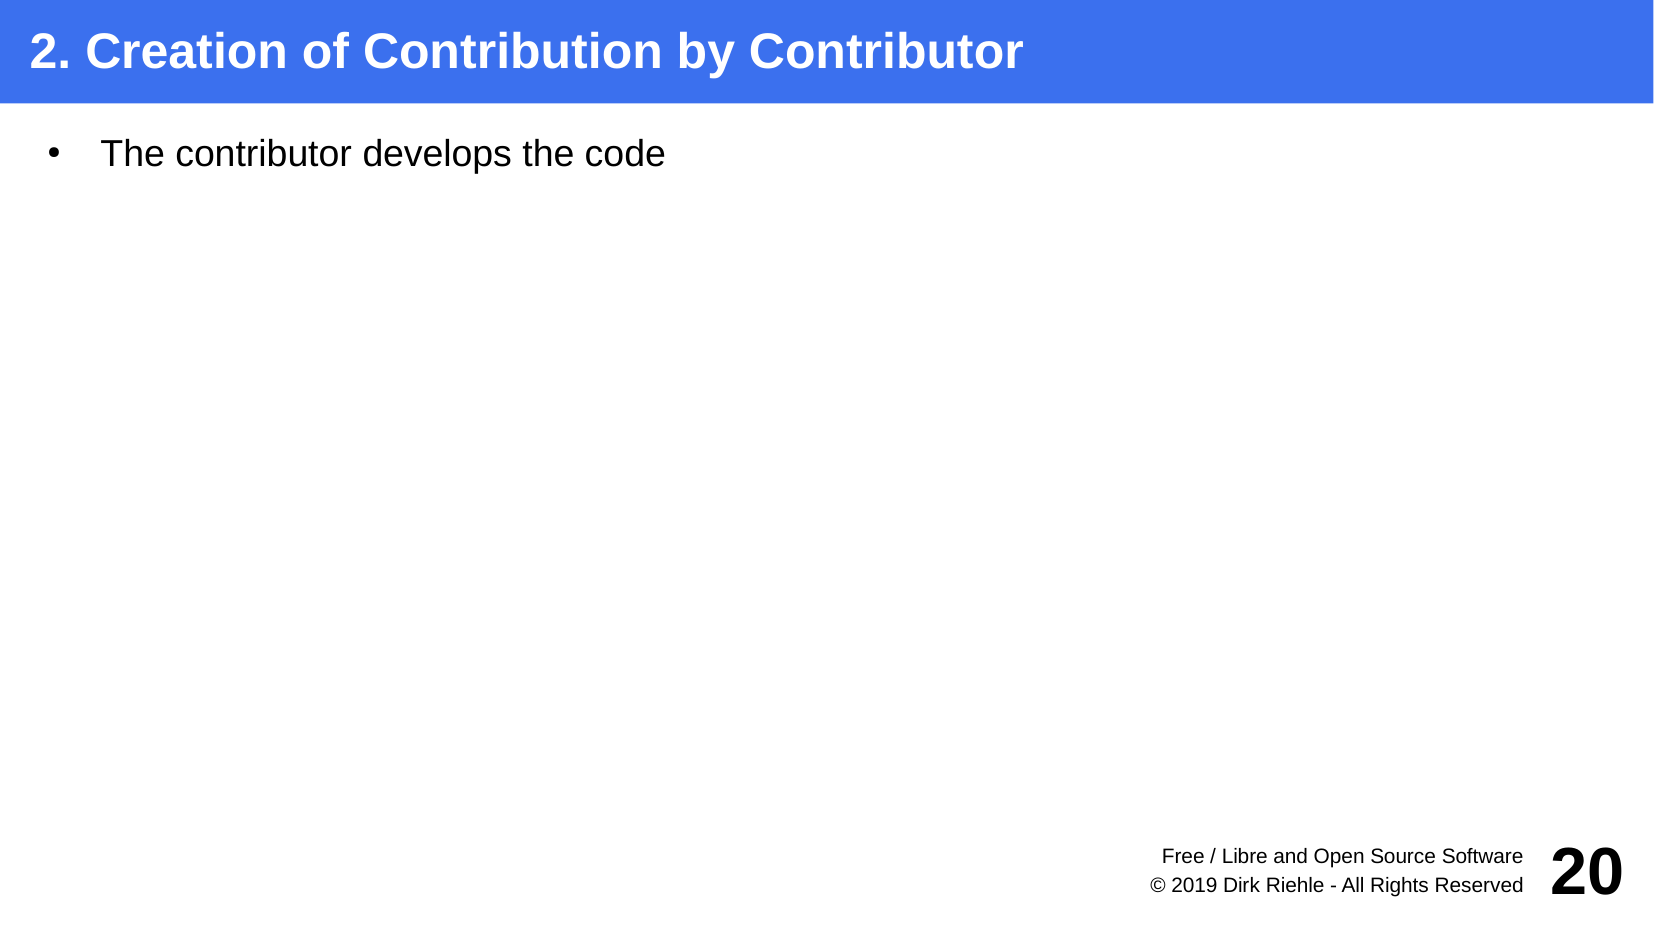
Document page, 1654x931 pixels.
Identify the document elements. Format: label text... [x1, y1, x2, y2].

list The contributor develops the code [29, 132, 1625, 813]
title 2. Creation of Contribution by Contributor [0, 0, 1654, 104]
